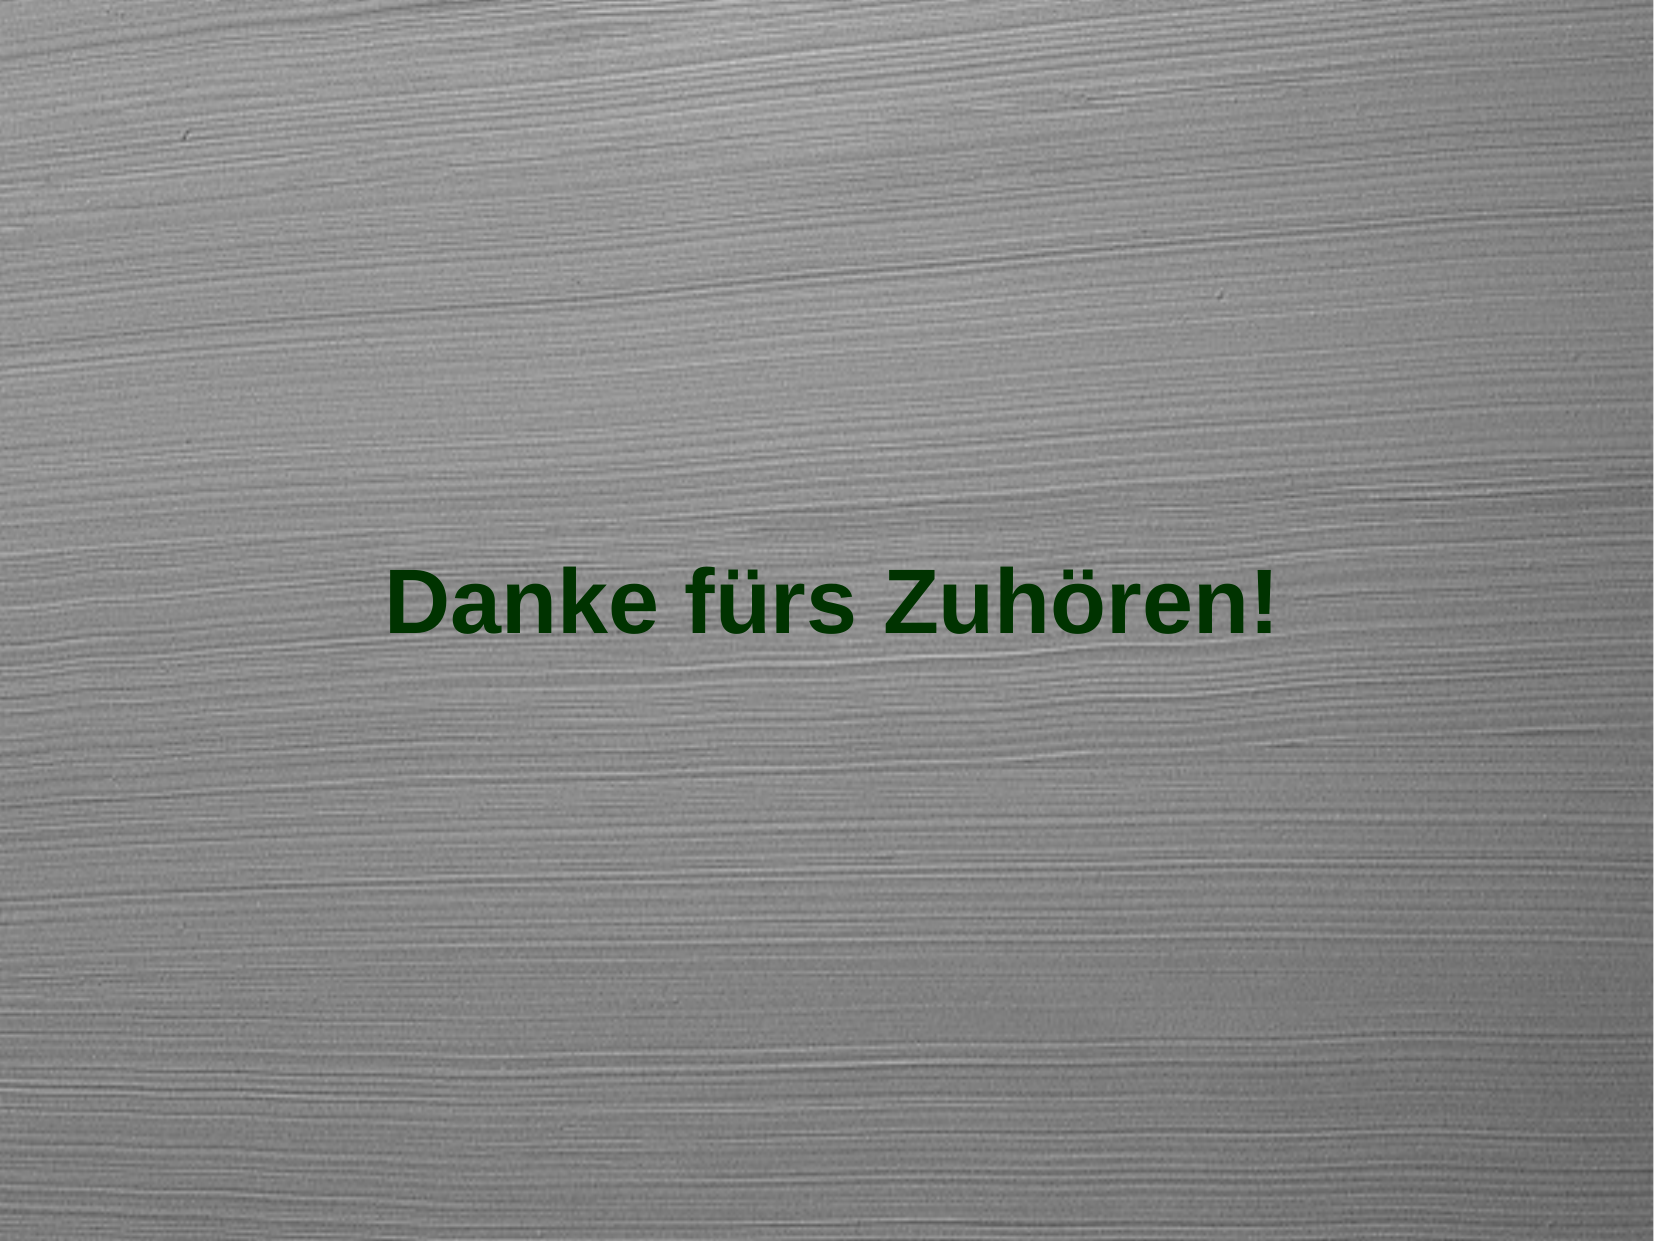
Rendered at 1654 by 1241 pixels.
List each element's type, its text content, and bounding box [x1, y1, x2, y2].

picture [0, 0, 1654, 1241]
subtitle Danke fürs Zuhören! [94, 94, 1571, 1109]
